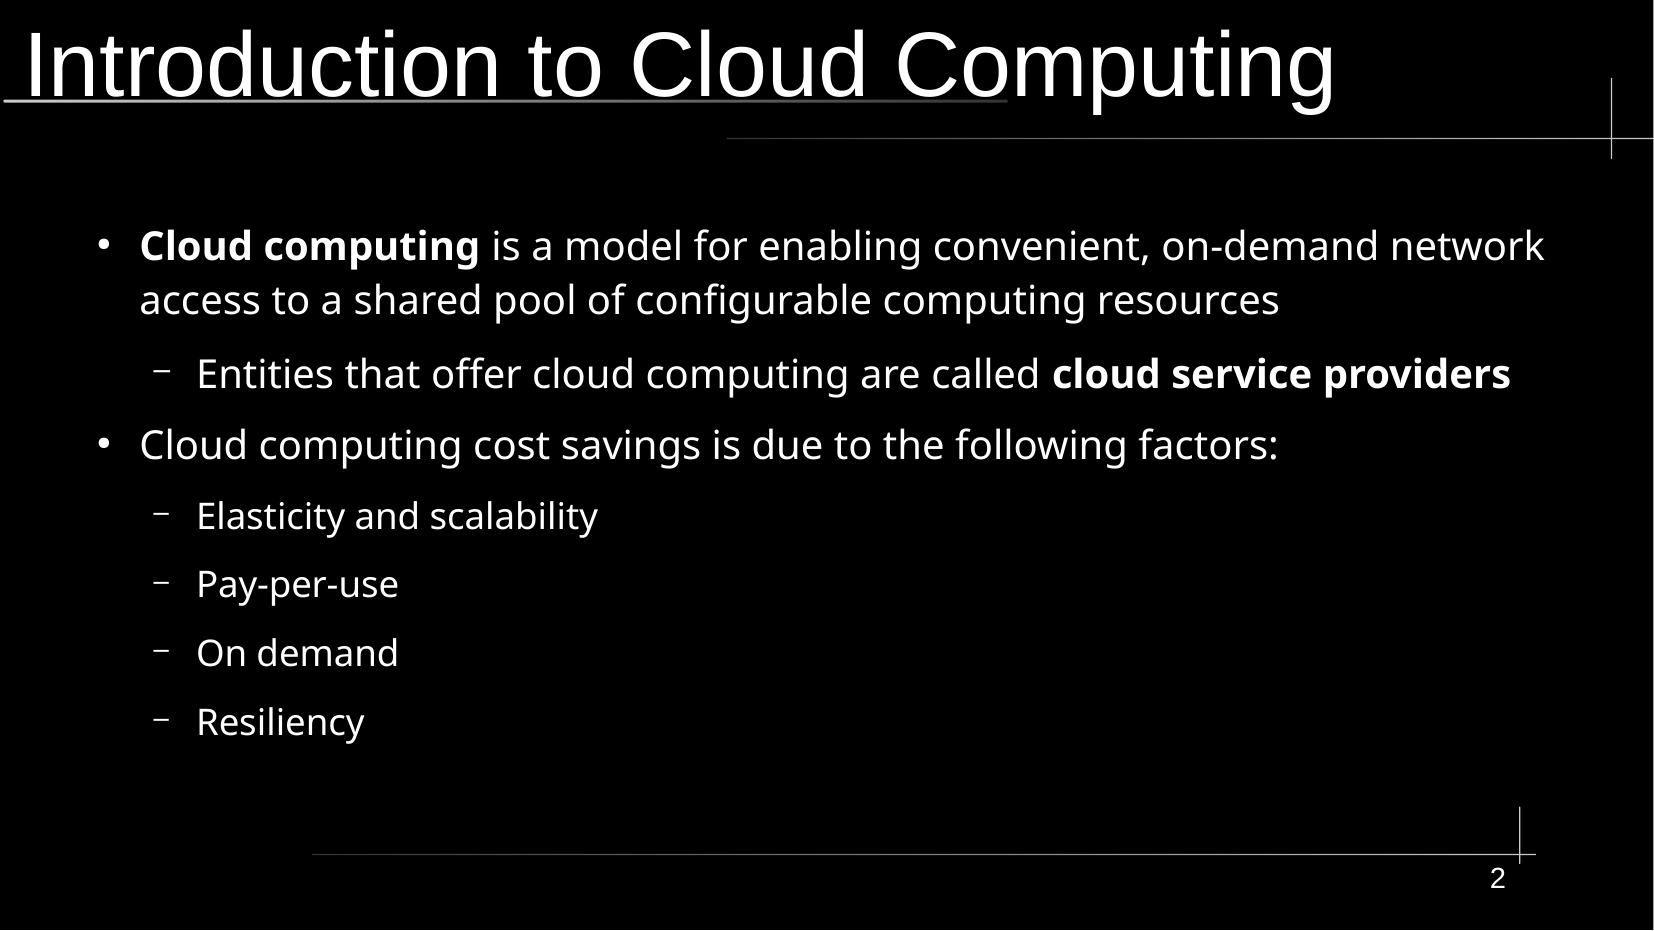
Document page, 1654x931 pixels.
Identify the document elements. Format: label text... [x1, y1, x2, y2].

list Cloud computing is a model for enabling convenient, on-demand network access to a shared pool of configurable computing resources Entities that offer cloud computing are called cloud service providers Cloud computing cost savings is due to the following factors: Elasticity and scalability Pay-per-use On demand Resiliency [82, 217, 1571, 758]
title Introduction to Cloud Computing [23, 11, 1589, 119]
